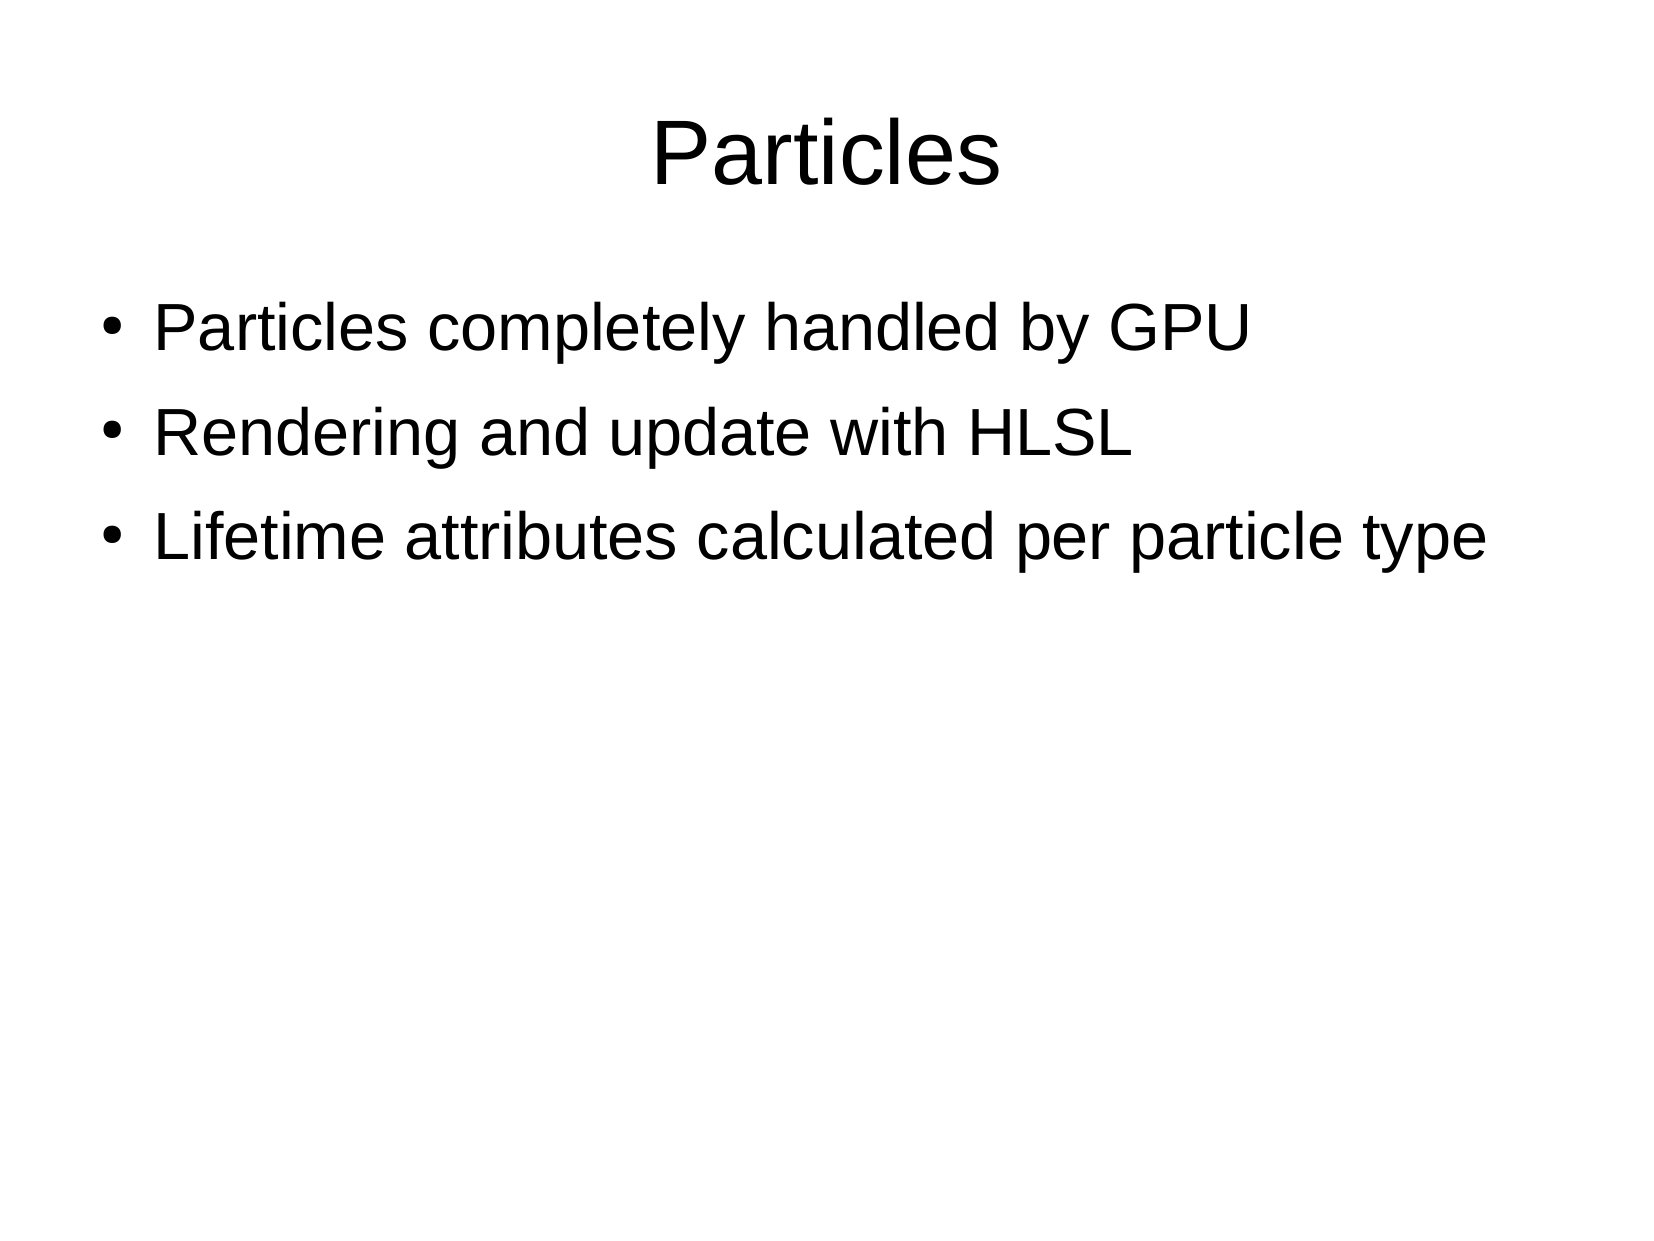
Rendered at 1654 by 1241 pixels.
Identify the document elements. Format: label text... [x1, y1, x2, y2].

list Particles completely handled by GPU Rendering and update with HLSL Lifetime attributes calculated per particle type [82, 290, 1571, 1010]
title Particles [82, 49, 1571, 257]
